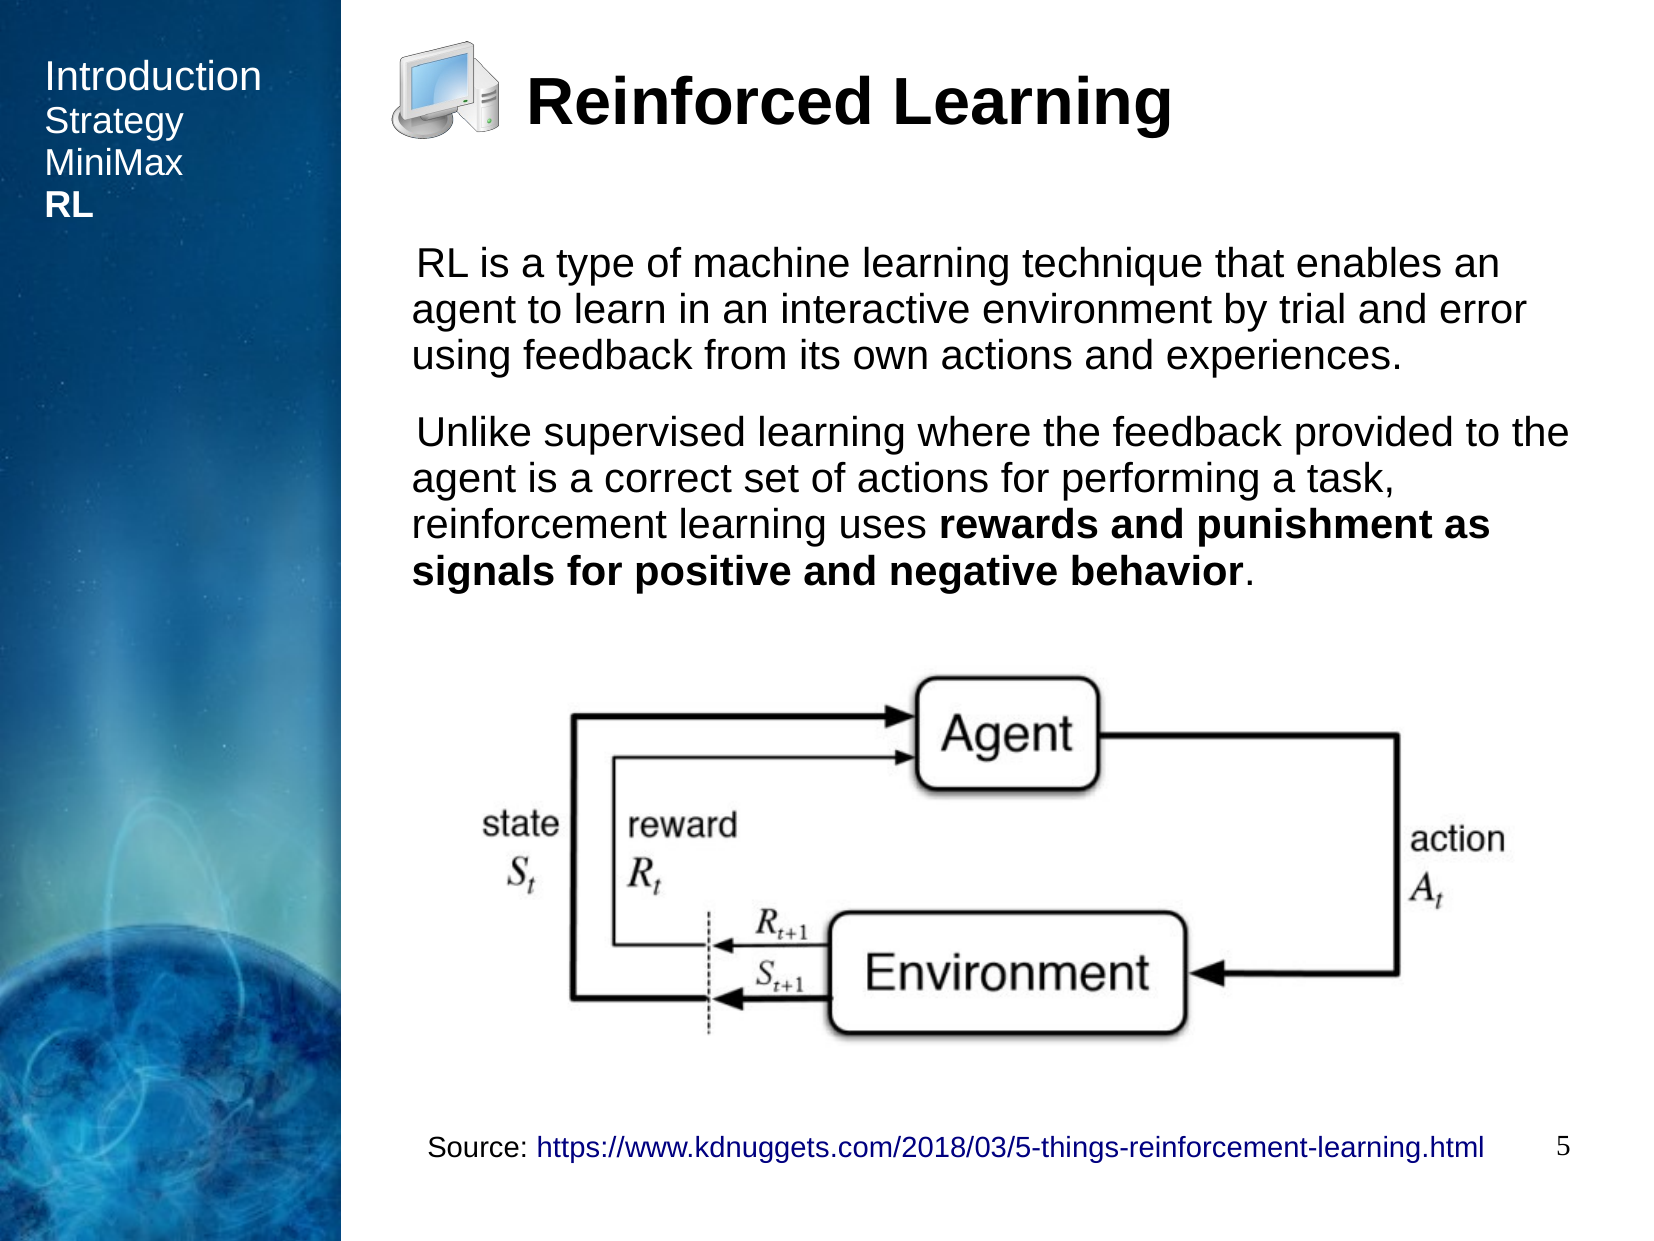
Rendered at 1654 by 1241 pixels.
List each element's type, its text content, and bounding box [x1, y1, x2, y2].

text_box Introduction Strategy MiniMax RL [29, 45, 327, 318]
title Agenda [341, 49, 1571, 239]
list RL is a type of machine learning technique that enables an agent to learn in an interactive environment by trial and error using feedback from its own actions and experiences. Unlike supervised learning where the feedback provided to the agent is a correct set of actions for performing a task, reinforcement learning uses rewards and punishment as signals for positive and negative behavior. [340, 239, 1596, 595]
picture [0, 0, 341, 1241]
picture [391, 41, 499, 139]
text_box Source: https://www.kdnuggets.com/2018/03/5-things-reinforcement-learning.html [412, 1123, 1510, 1172]
text_box Reinforced Learning [511, 56, 1316, 147]
picture [445, 641, 1521, 1057]
